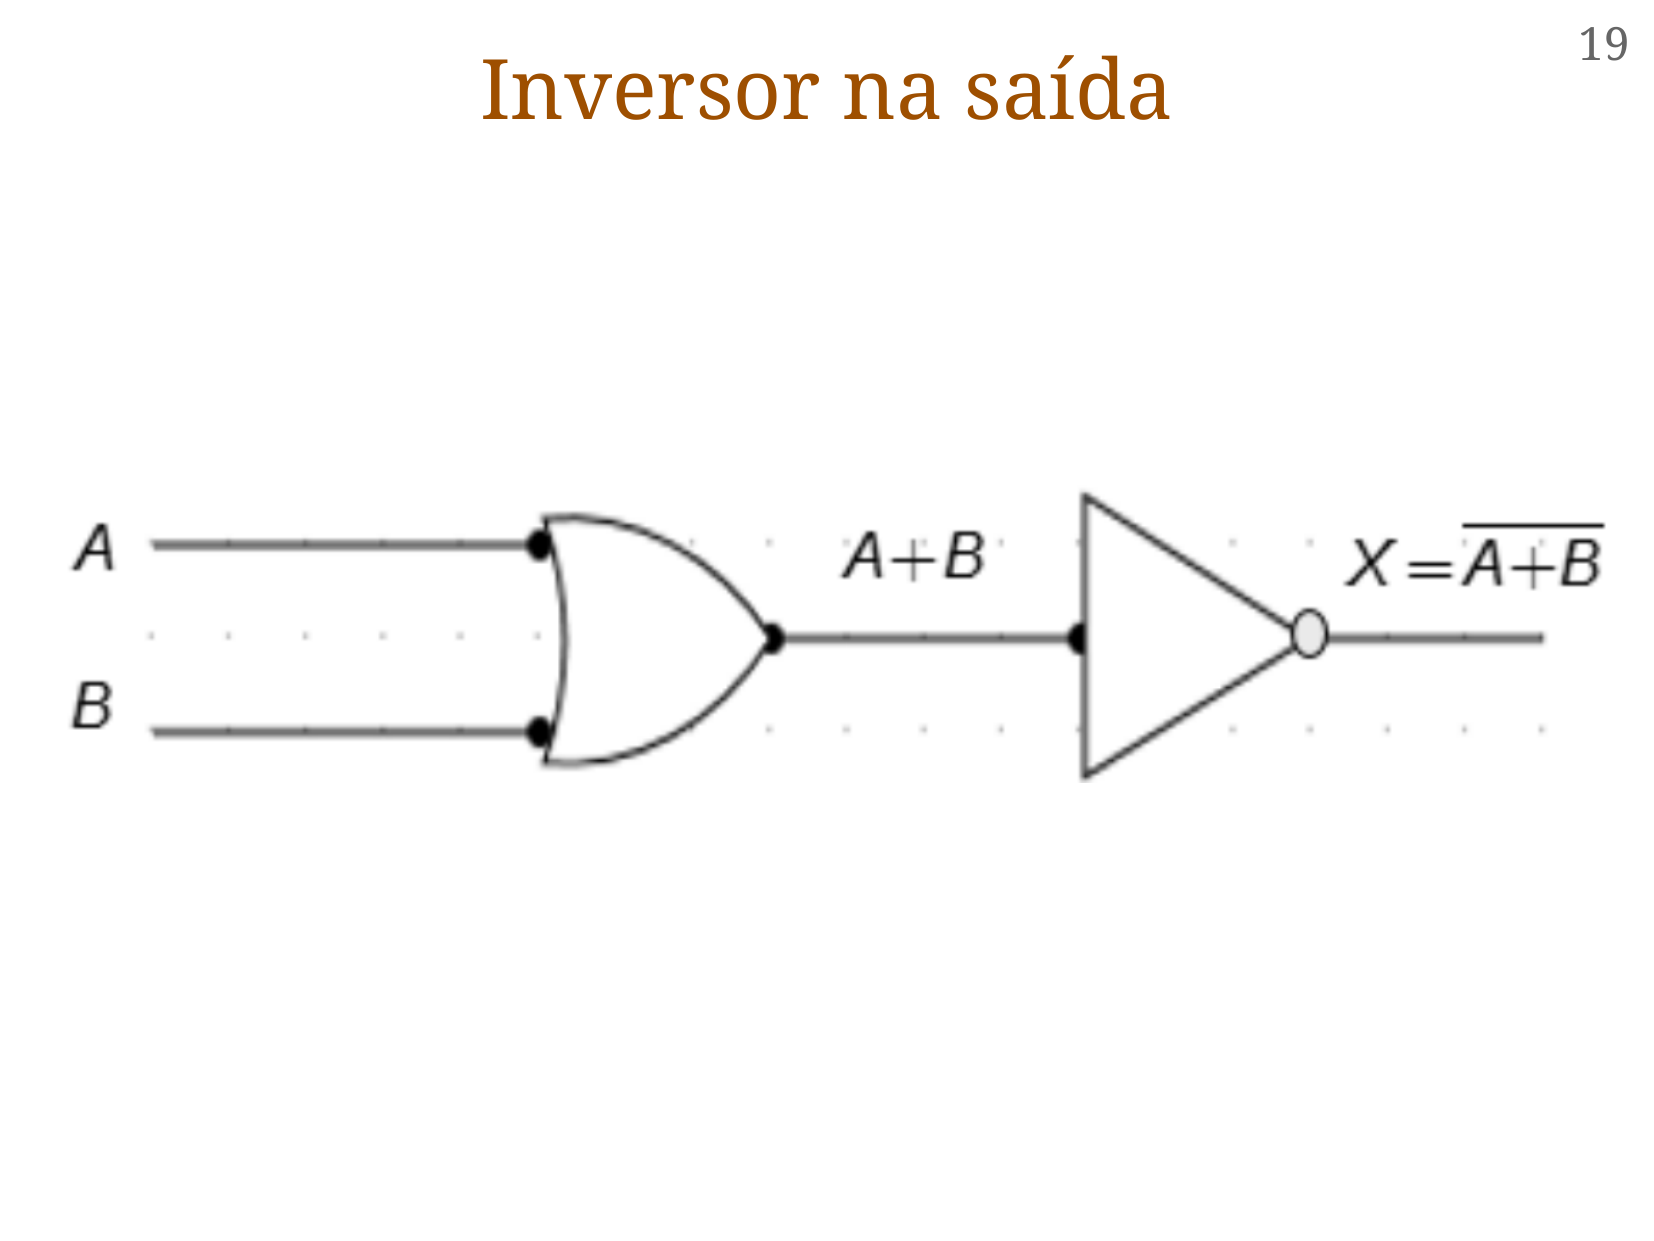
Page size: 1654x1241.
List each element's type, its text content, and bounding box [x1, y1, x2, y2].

picture [59, 485, 1610, 783]
title Inversor na saída [59, 29, 1595, 148]
